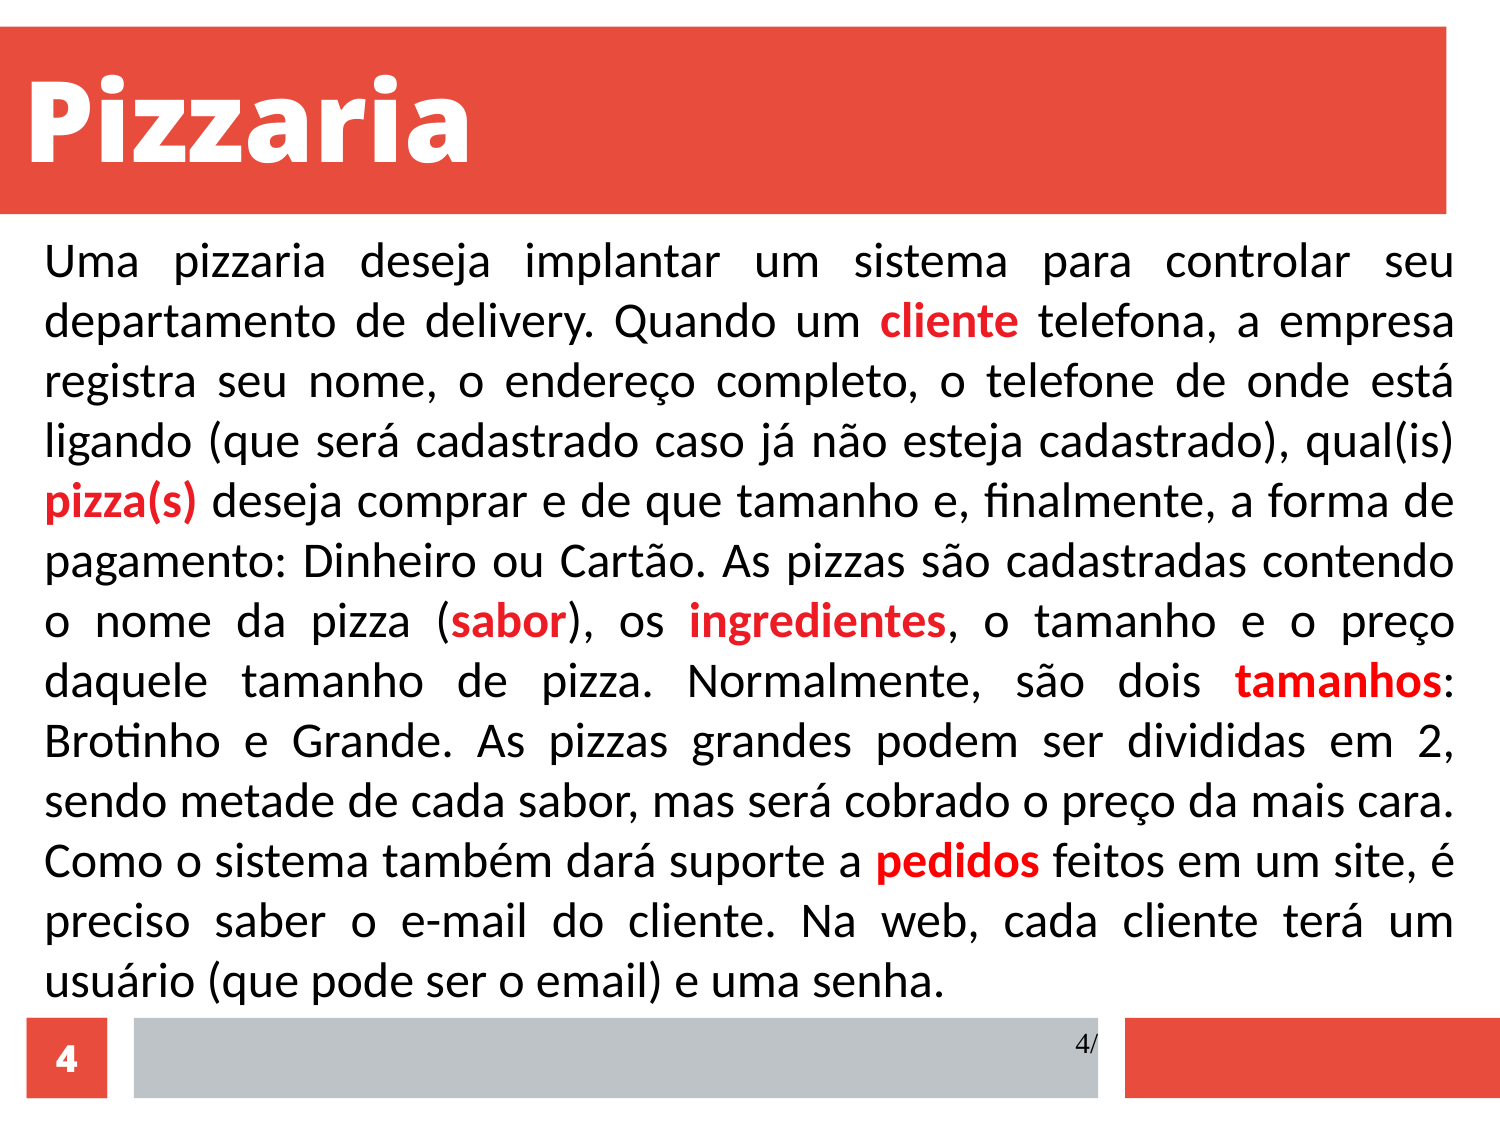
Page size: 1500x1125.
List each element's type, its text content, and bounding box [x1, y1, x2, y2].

text_box <número>/ [1075, 1094, 1425, 1103]
title Pizzaria [23, 42, 1418, 194]
list Uma pizzaria deseja implantar um sistema para controlar seu departamento de delivery. Quando um cliente telefona, a empresa registra seu nome, o endereço completo, o telefone de onde está ligando (que será cadastrado caso já não esteja cadastrado), qual(is) pizza(s) deseja comprar e de que tamanho e, finalmente, a forma de pagamento: Dinheiro ou Cartão. As pizzas são cadastradas contendo o nome da pizza (sabor), os ingredientes, o tamanho e o preço daquele tamanho de pizza. Normalmente, são dois tamanhos: Brotinho e Grande. As pizzas grandes podem ser divididas em 2, sendo metade de cada sabor, mas será cobrado o preço da mais cara. Como o sistema também dará suporte a pedidos feitos em um site, é preciso saber o e-mail do cliente. Na web, cada cliente terá um usuário (que pode ser o email) e uma senha. [29, 219, 1471, 1094]
